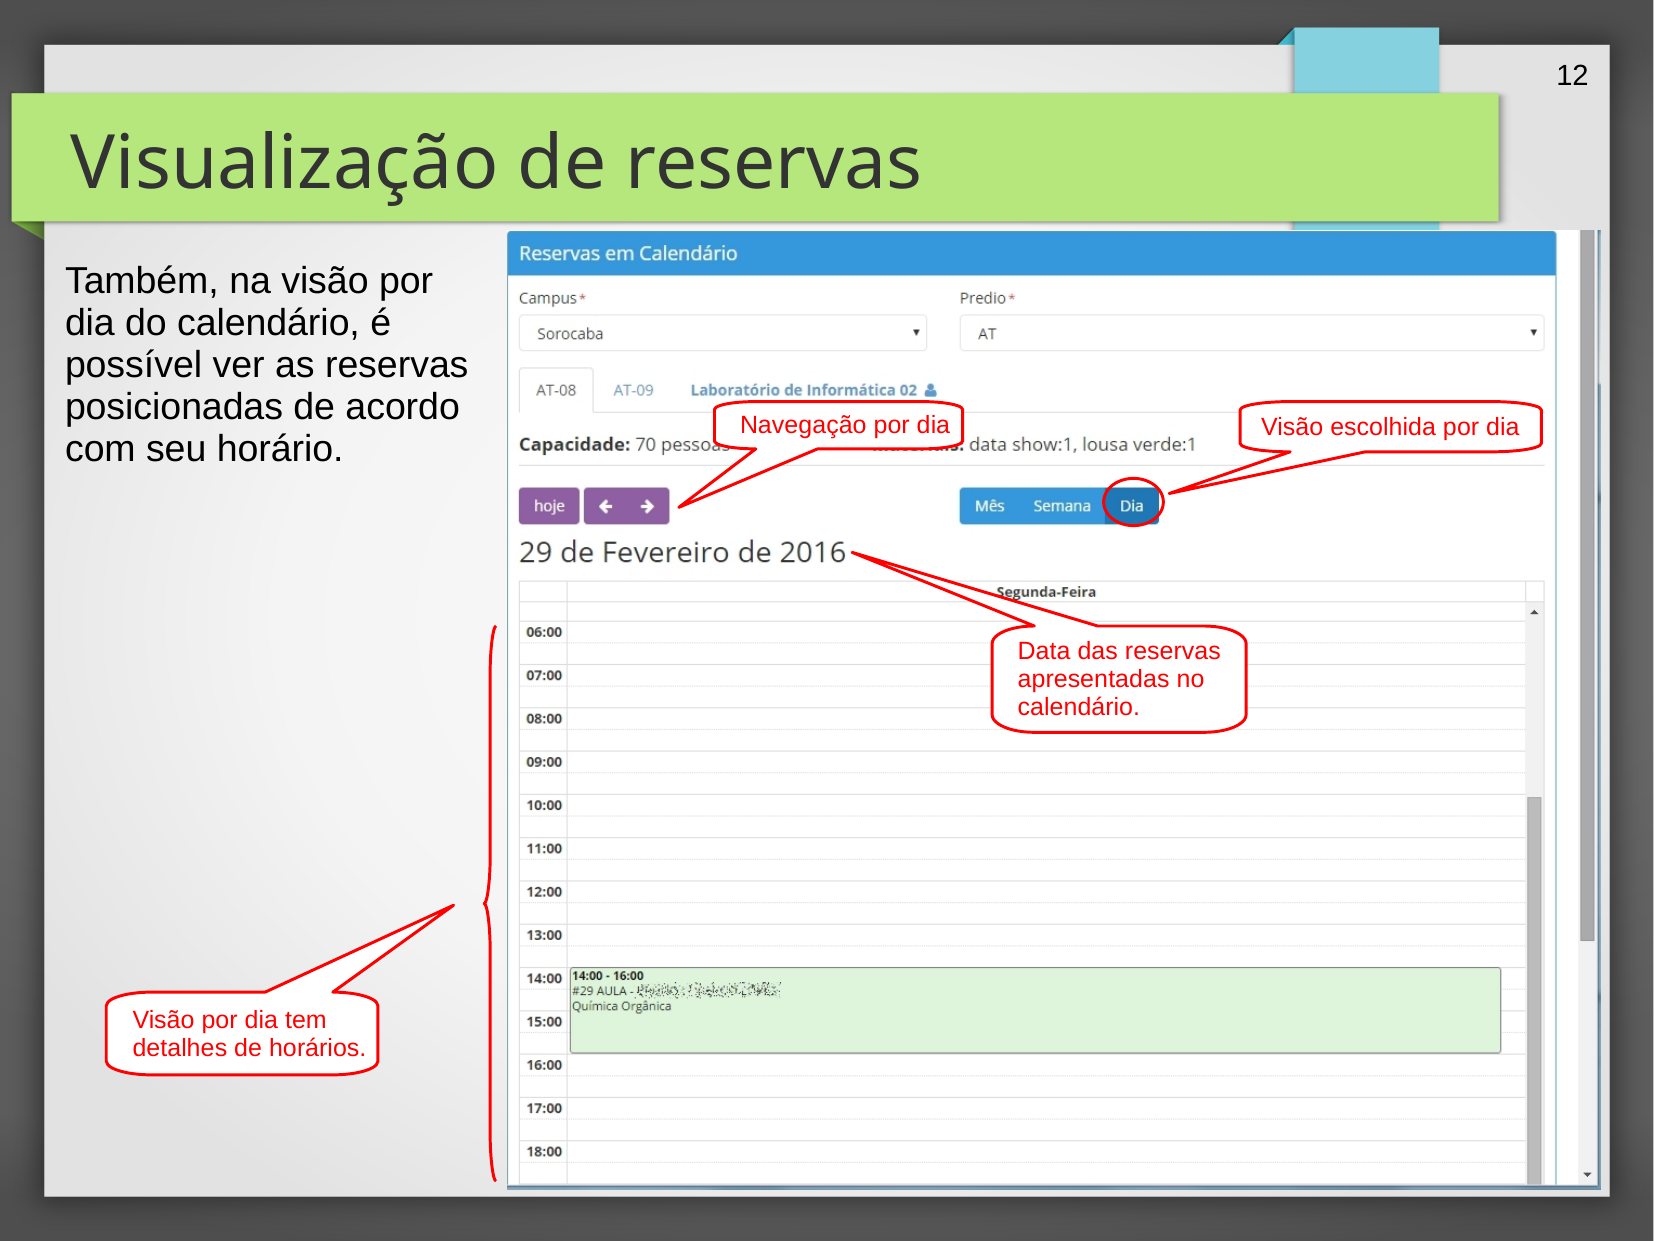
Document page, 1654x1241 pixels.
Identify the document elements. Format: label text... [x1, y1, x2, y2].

list Também, na visão por dia do calendário, é possível ver as reservas posicionadas de acordo com seu horário. [64, 259, 485, 520]
text_box Visão escolhida por dia [1169, 401, 1542, 494]
title Visualização de reservas [70, 106, 1229, 213]
picture [0, 0, 1654, 1241]
text_box Navegação por dia [678, 401, 963, 508]
text_box Visão por dia tem detalhes de horários. [106, 905, 454, 1075]
text_box Data das reservas apresentadas no calendário. [852, 552, 1247, 733]
